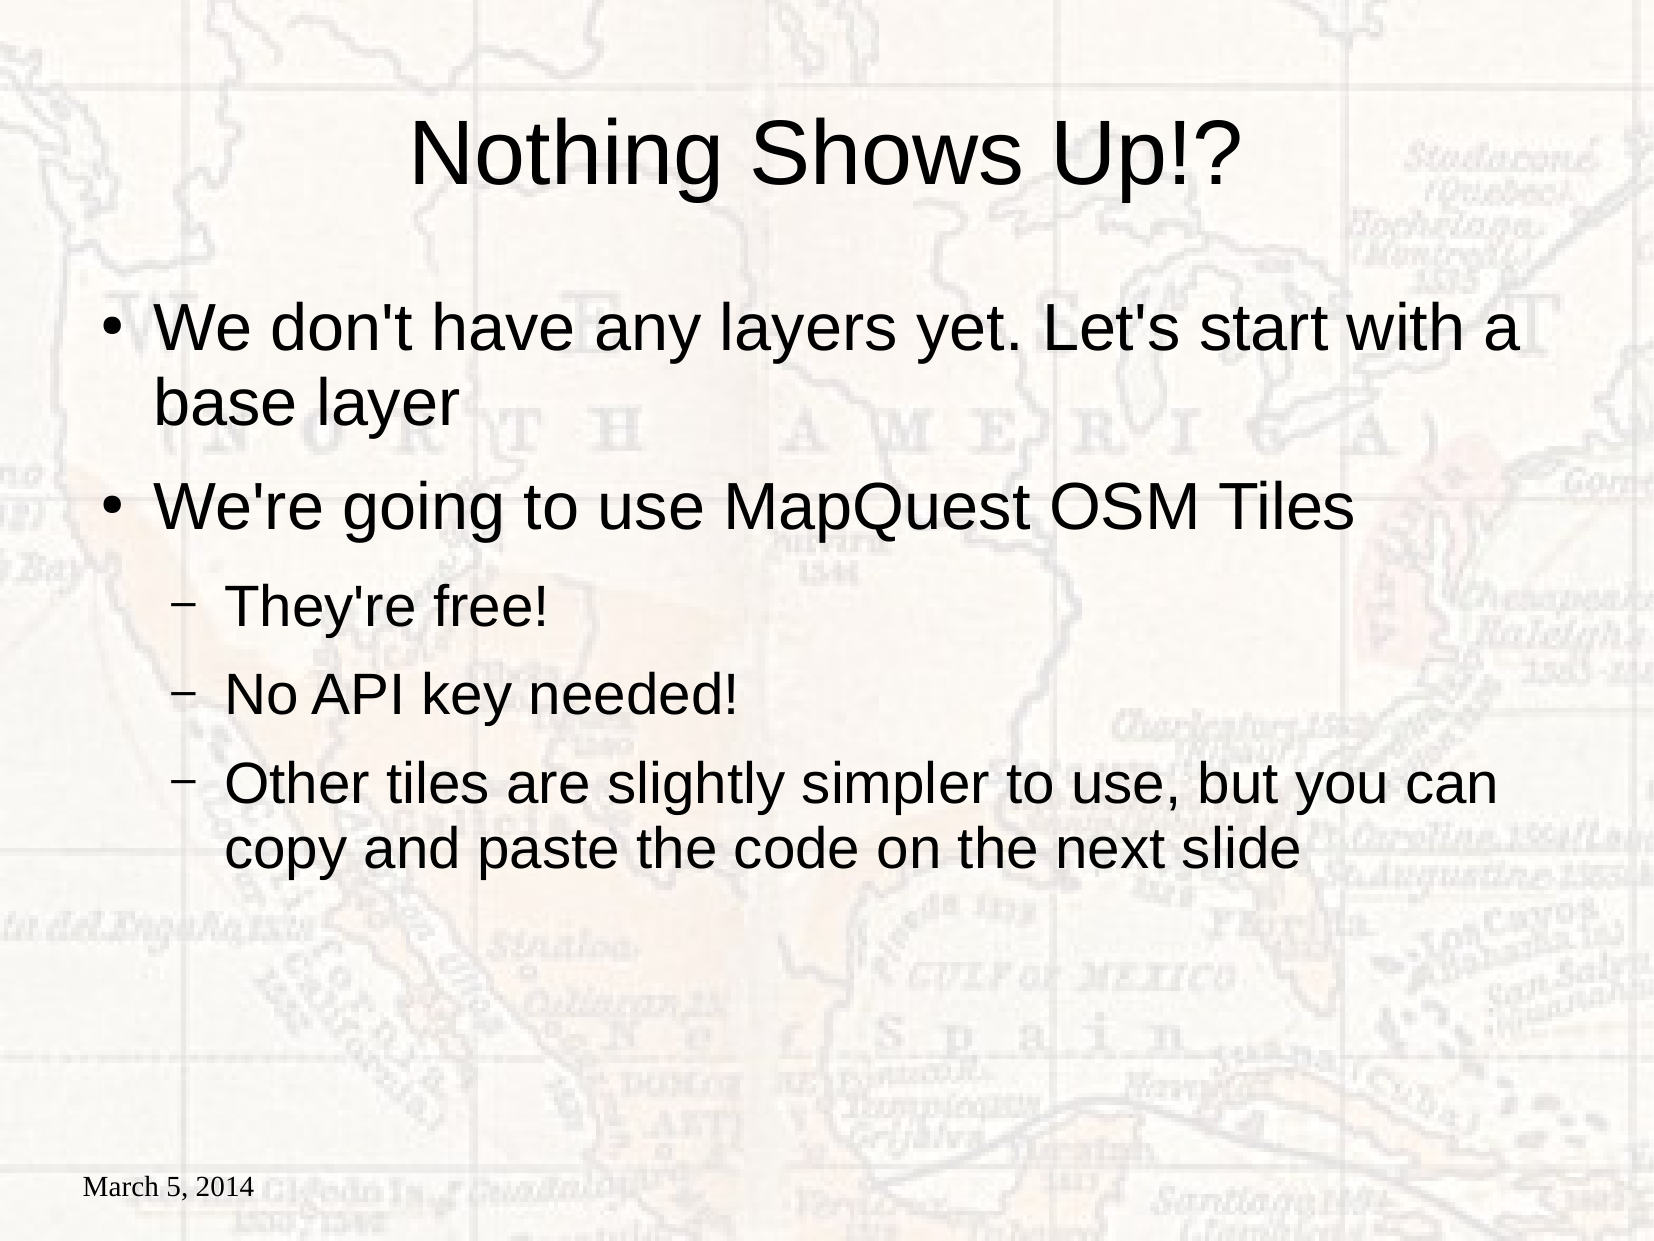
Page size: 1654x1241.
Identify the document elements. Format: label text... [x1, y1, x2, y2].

title Nothing Shows Up!? [82, 49, 1571, 257]
picture [0, 0, 1654, 1241]
list We don't have any layers yet. Let's start with a base layer We're going to use MapQuest OSM Tiles They're free! No API key needed! Other tiles are slightly simpler to use, but you can copy and paste the code on the next slide [82, 290, 1571, 886]
